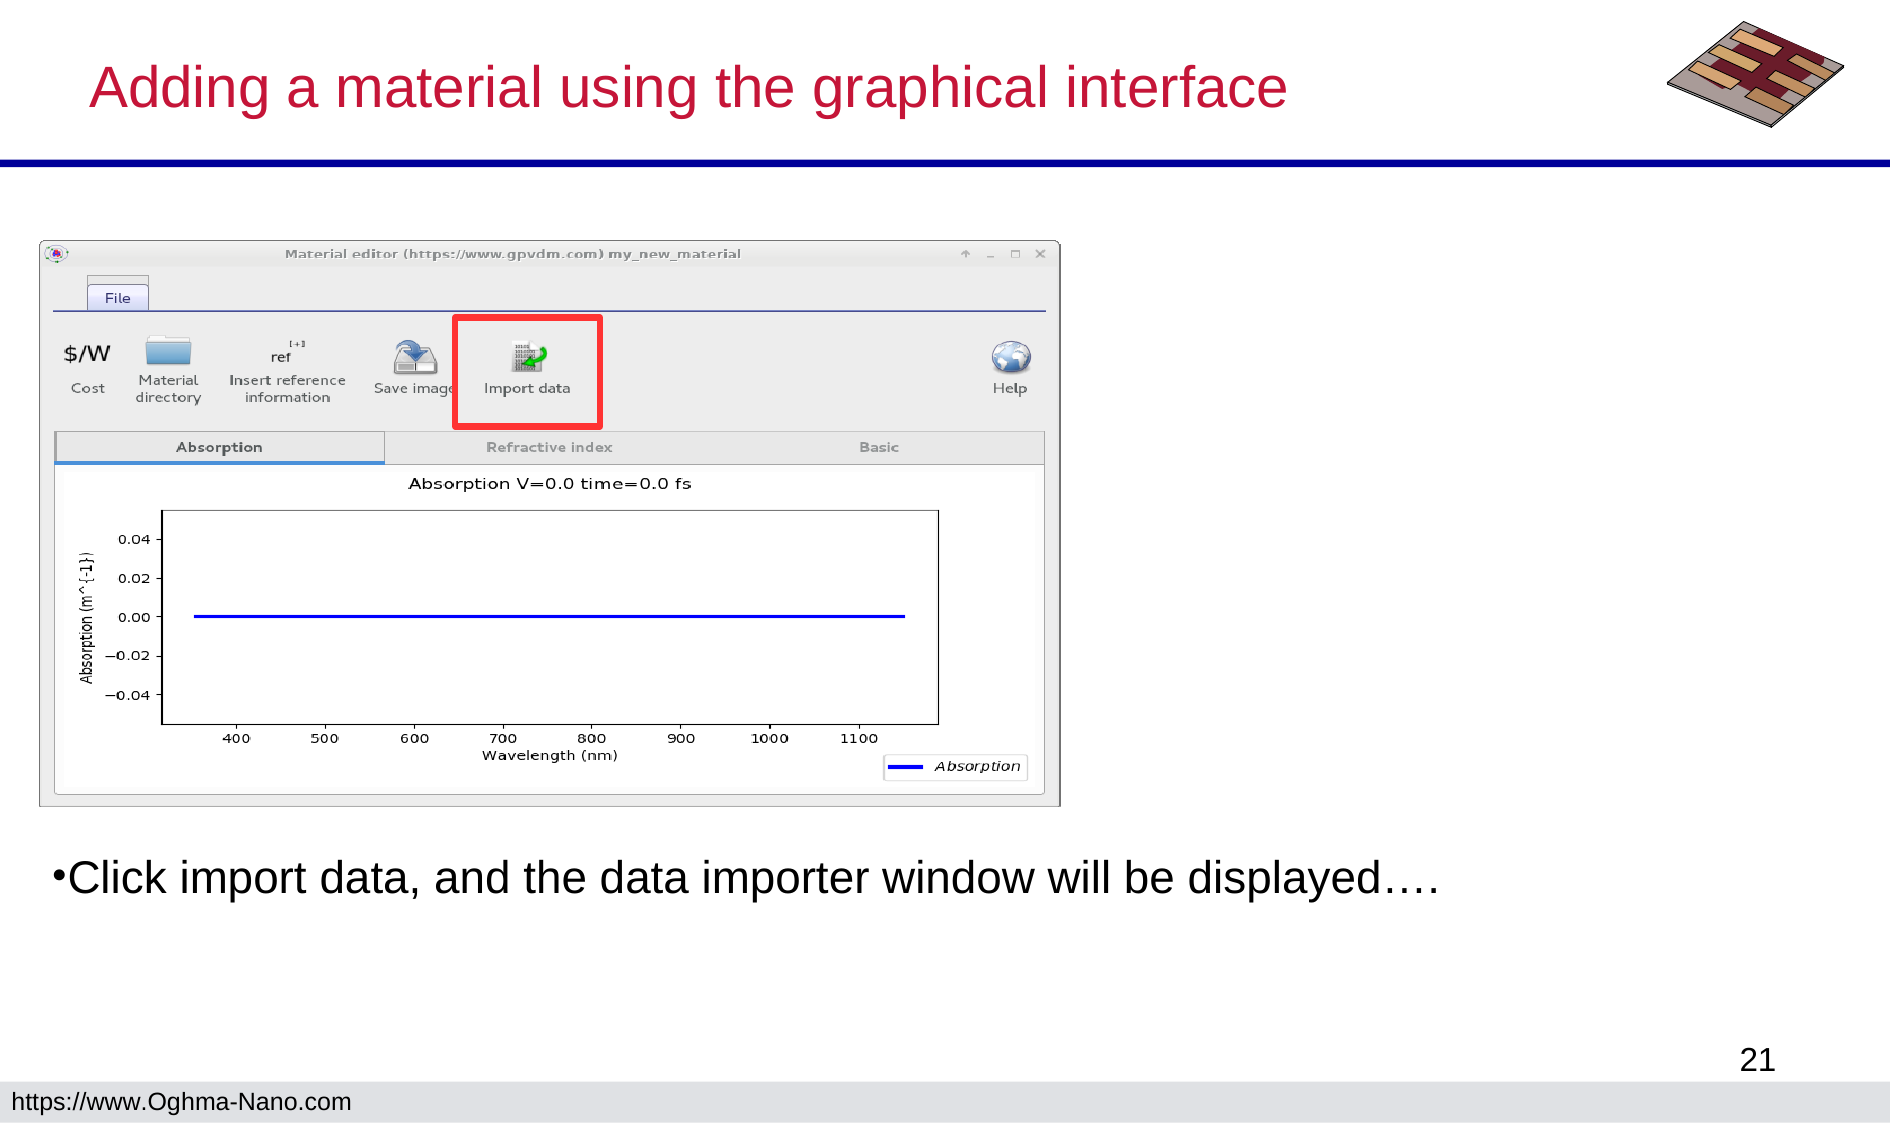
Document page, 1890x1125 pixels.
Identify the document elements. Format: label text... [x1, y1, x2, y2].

title Adding a material using the graphical interface [74, 34, 1634, 140]
text_box <number> [1724, 1030, 1890, 1101]
picture [39, 240, 1061, 807]
text_box Click import data, and the data importer window will be displayed…. [36, 839, 1811, 968]
